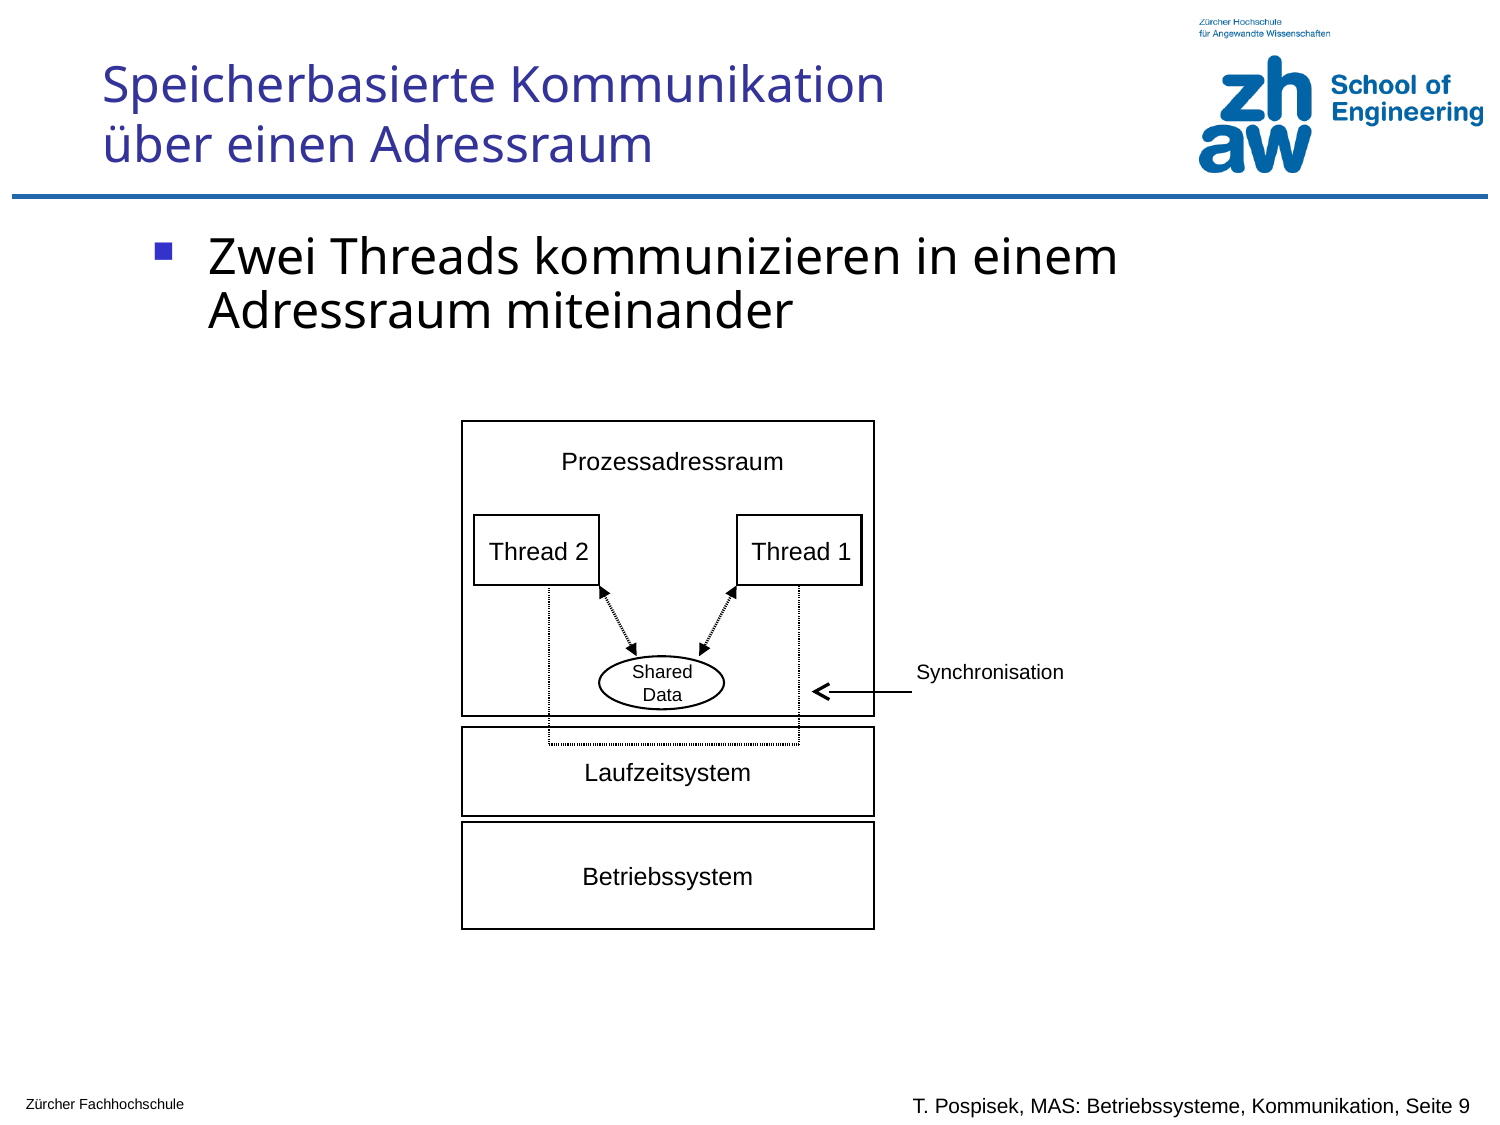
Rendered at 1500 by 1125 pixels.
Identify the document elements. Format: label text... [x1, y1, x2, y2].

text_box Laufzeitsystem [461, 727, 875, 816]
text_box [461, 420, 875, 717]
title Speicherbasierte Kommunikation über einen Adressraum [87, 42, 1366, 181]
text_box Betriebssystem [461, 822, 875, 929]
picture [1199, 19, 1483, 173]
list Zwei Threads kommunizieren in einem Adressraum miteinander [137, 223, 1363, 433]
text_box Synchronisation [912, 656, 1069, 686]
text_box Thread 1 [736, 514, 862, 586]
text_box Thread 2 [474, 514, 600, 586]
text_box Prozessadressraum [557, 443, 789, 478]
text_box Shared Data [599, 656, 725, 710]
